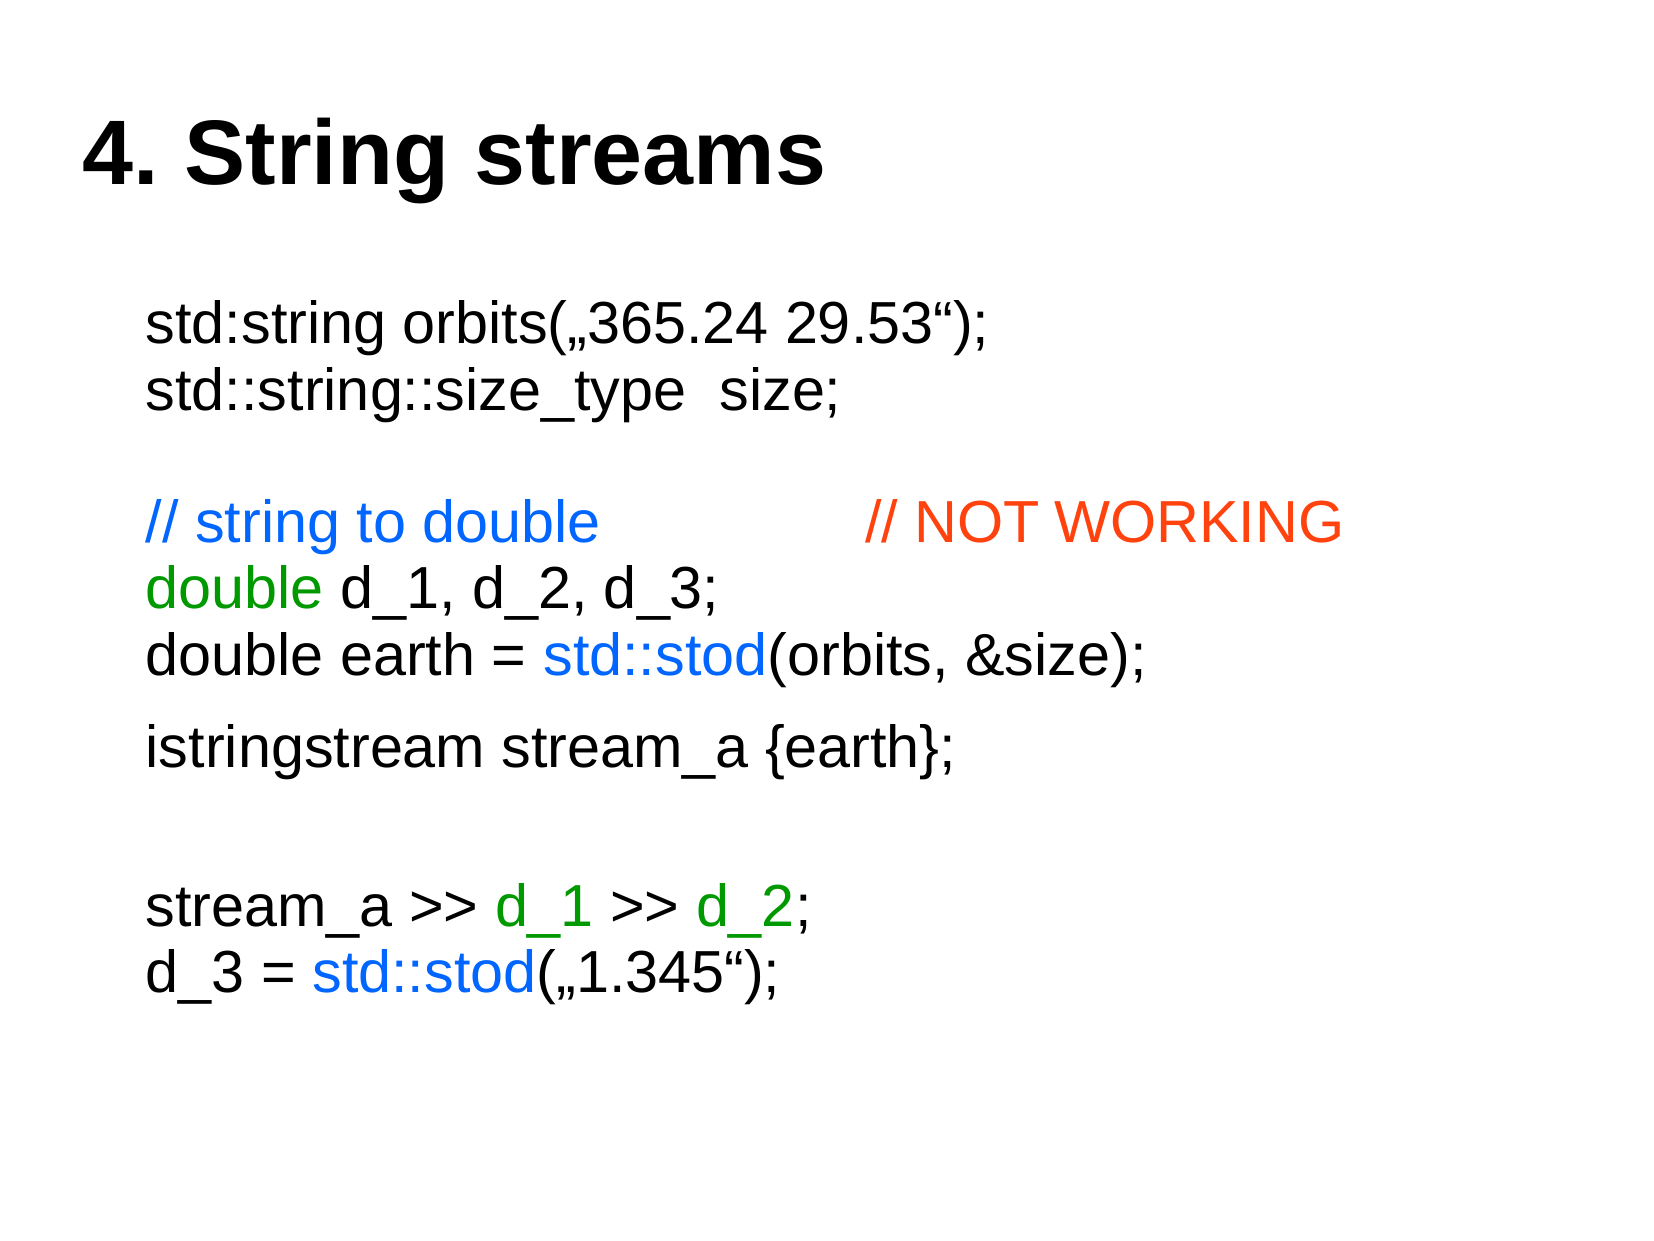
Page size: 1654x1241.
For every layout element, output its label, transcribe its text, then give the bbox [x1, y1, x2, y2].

list std:string orbits(„365.24 29.53“); std::string::size_type size; // string to double // NOT WORKING double d_1, d_2, d_3; double earth = std::stod(orbits, &size); istringstream stream_a {earth}; stream_a >> d_1 >> d_2; d_3 = std::stod(„1.345“); [82, 290, 1571, 1010]
title 4. String streams [82, 49, 1571, 257]
